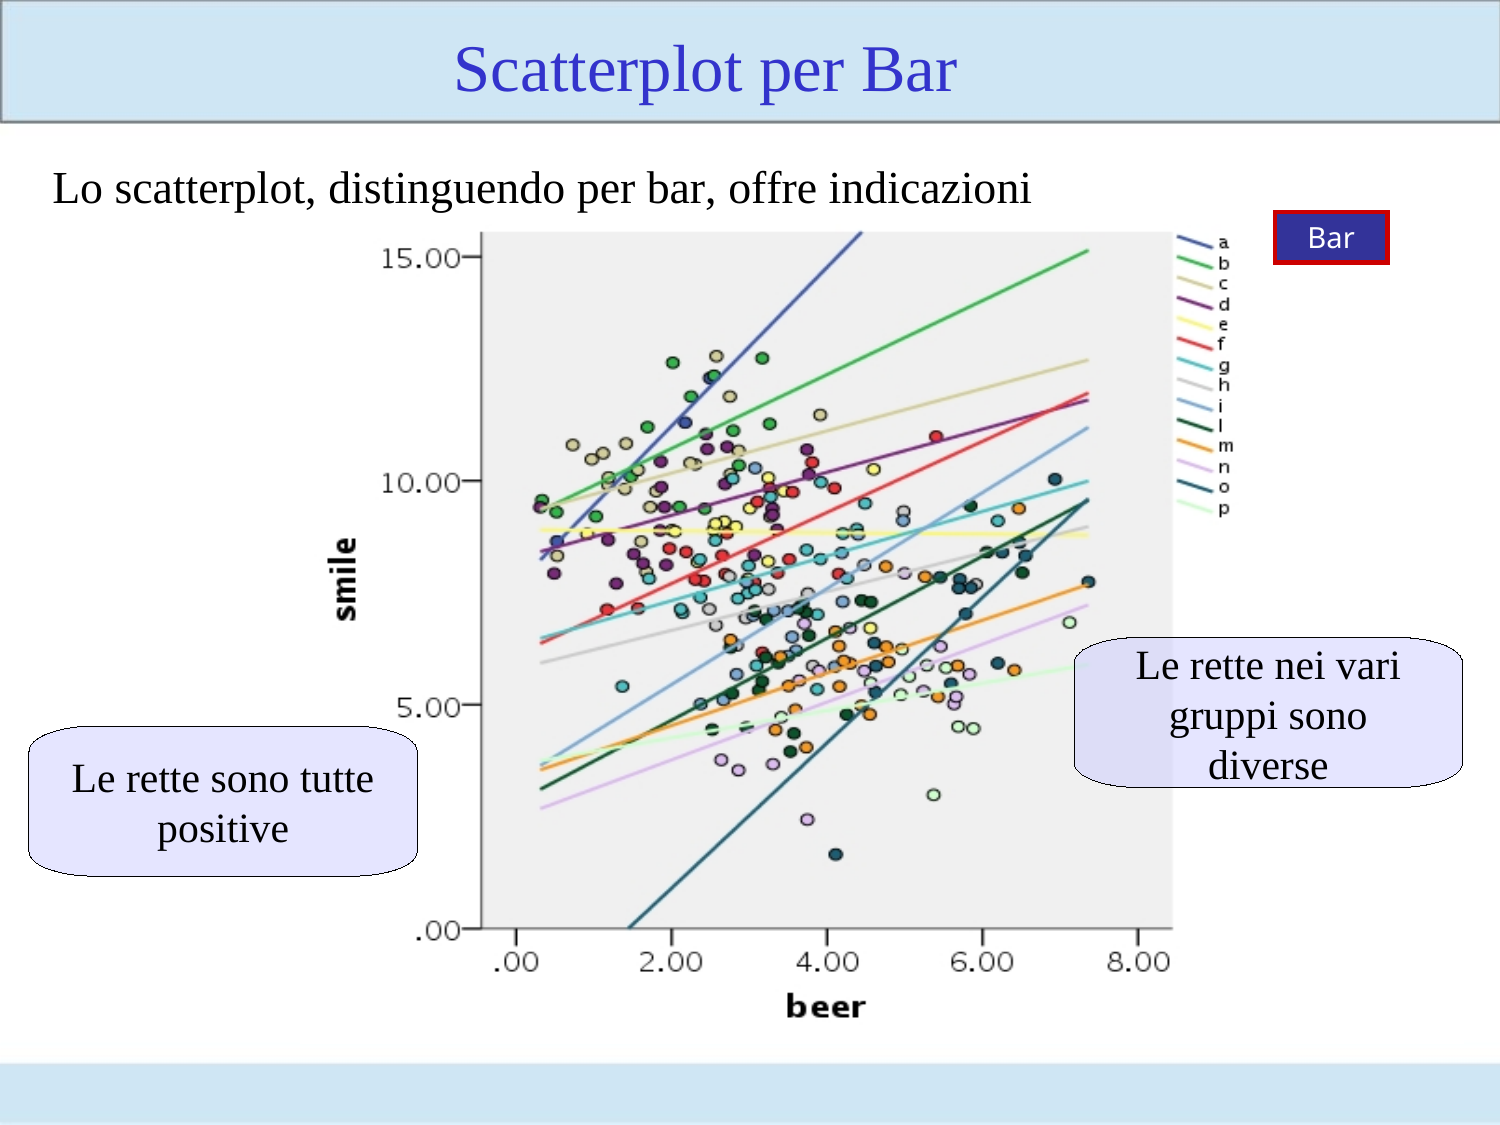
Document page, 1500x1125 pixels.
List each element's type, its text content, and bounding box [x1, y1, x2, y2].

text_box Lo scatterplot, distinguendo per bar, offre indicazioni [37, 116, 1426, 221]
text_box Le rette nei vari gruppi sono diverse [1074, 637, 1463, 788]
title Scatterplot per Bar [174, 17, 1238, 113]
picture [0, 0, 1500, 1125]
text_box Bar [1274, 212, 1388, 263]
text_box Le rette sono tutte positive [28, 726, 418, 877]
